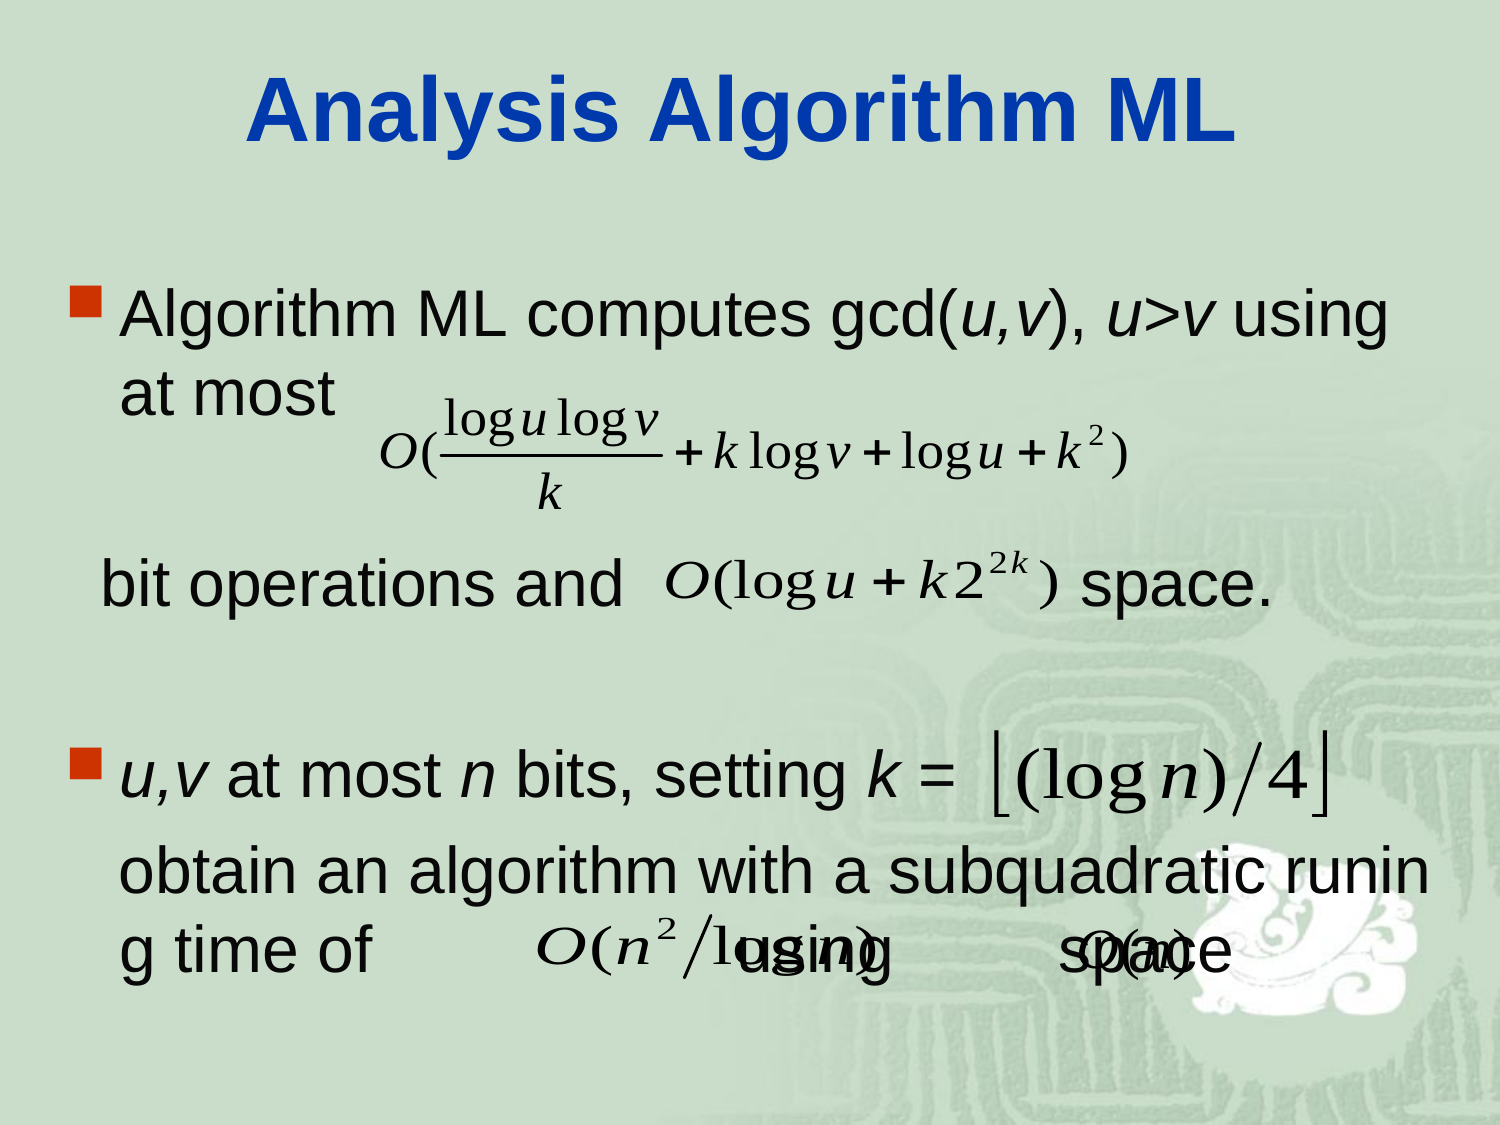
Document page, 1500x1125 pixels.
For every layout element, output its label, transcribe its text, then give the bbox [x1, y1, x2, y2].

chart [525, 904, 892, 988]
list Algorithm ML computes gcd(u,v), u>v using at most bit operations and space. u,v at most n bits, setting k = obtain an algorithm with a subquadratic runing time of using space [49, 262, 1451, 1001]
chart [974, 726, 1353, 835]
chart [655, 538, 1069, 622]
chart [1069, 916, 1203, 993]
chart [372, 385, 1140, 522]
title Analysis Algorithm ML [41, 66, 1443, 254]
picture [0, 0, 1500, 1125]
